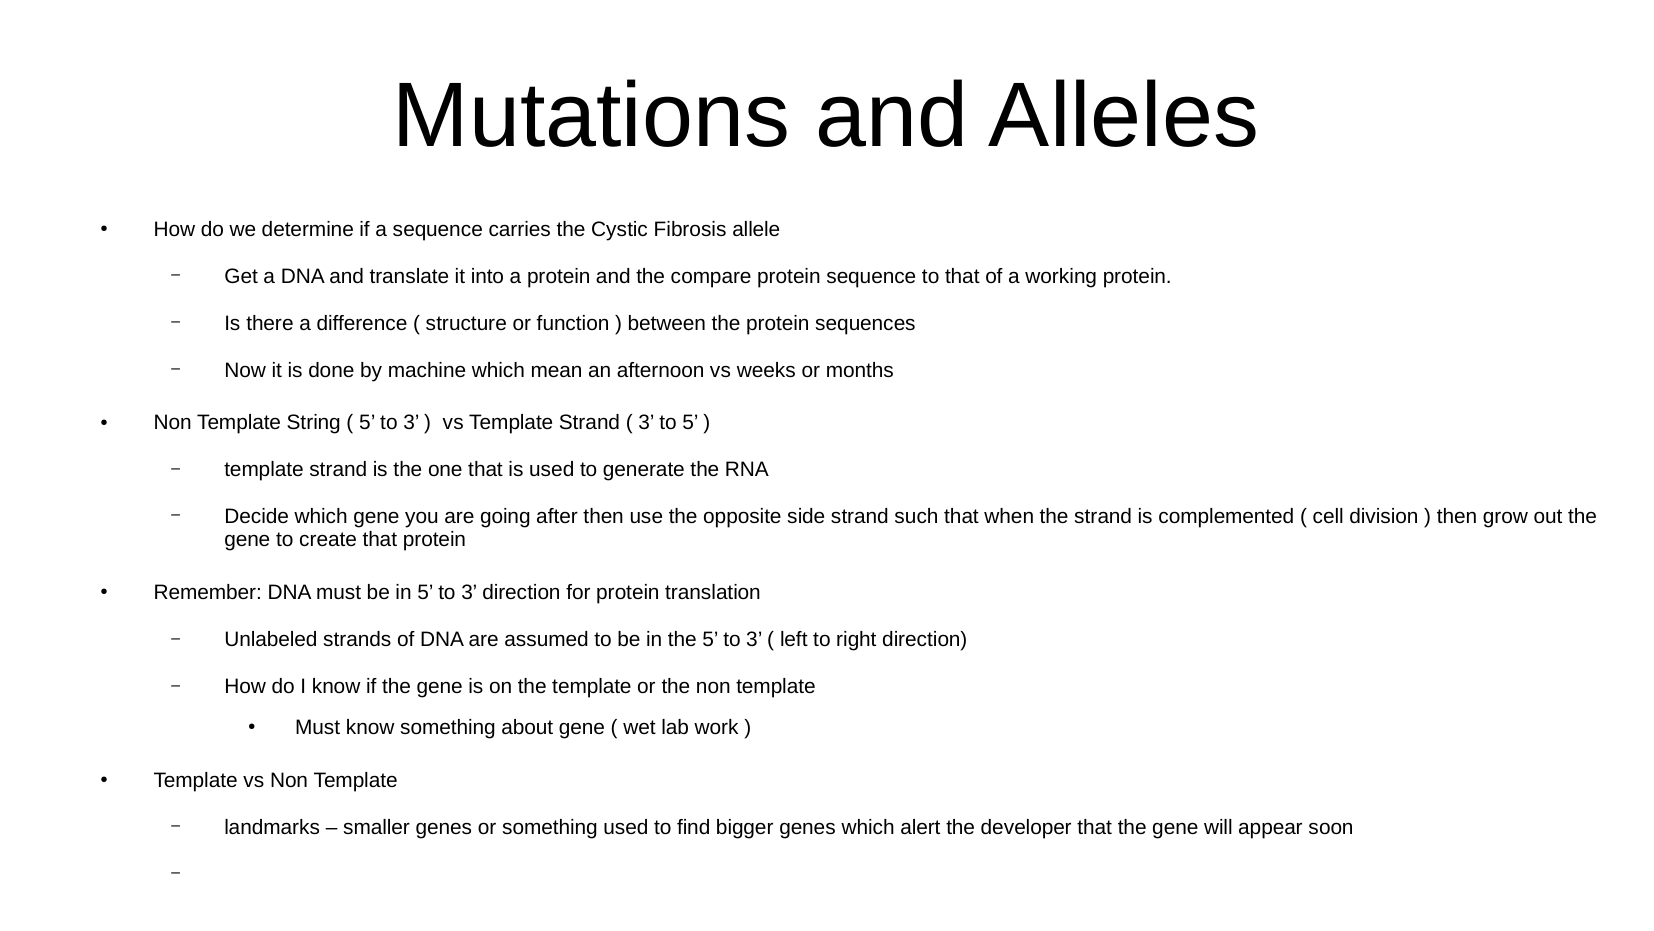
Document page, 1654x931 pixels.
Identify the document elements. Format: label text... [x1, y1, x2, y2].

list How do we determine if a sequence carries the Cystic Fibrosis allele Get a DNA and translate it into a protein and the compare protein sequence to that of a working protein. Is there a difference ( structure or function ) between the protein sequences Now it is done by machine which mean an afternoon vs weeks or months Non Template String ( 5’ to 3’ ) vs Template Strand ( 3’ to 5’ ) template strand is the one that is used to generate the RNA Decide which gene you are going after then use the opposite side strand such that when the strand is complemented ( cell division ) then grow out the gene to create that protein Remember: DNA must be in 5’ to 3’ direction for protein translation Unlabeled strands of DNA are assumed to be in the 5’ to 3’ ( left to right direction) How do I know if the gene is on the template or the non template Must know something about gene ( wet lab work ) Template vs Non Template landmarks – smaller genes or something used to find bigger genes which alert the developer that the gene will appear soon [82, 217, 1606, 886]
title Mutations and Alleles [82, 37, 1571, 193]
